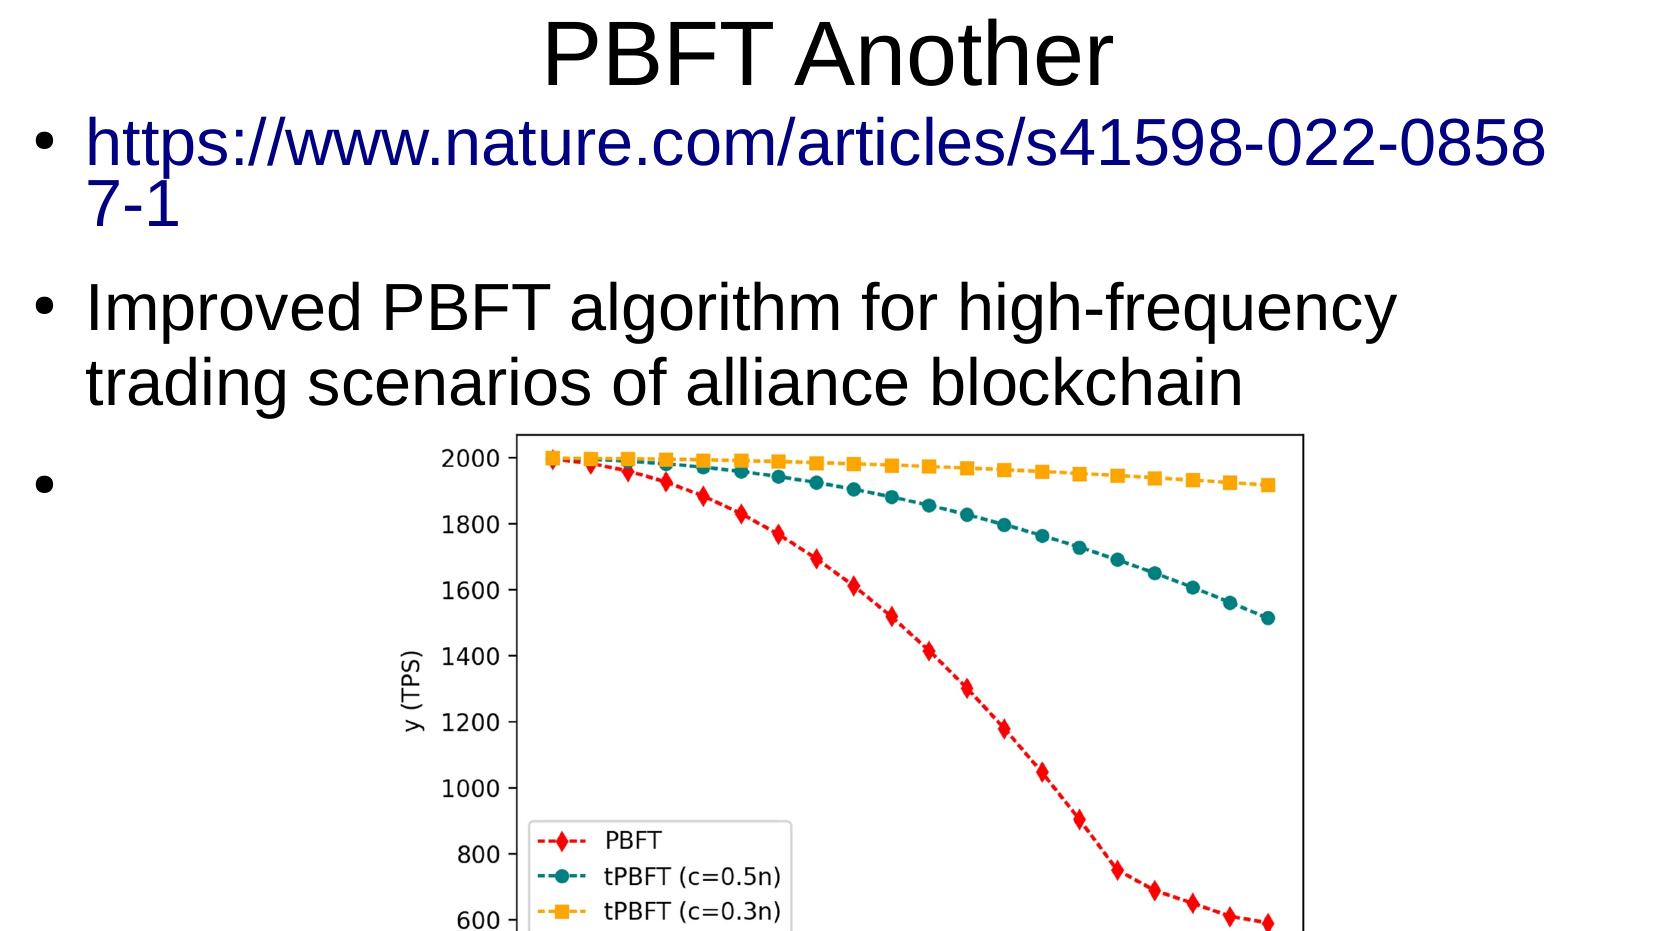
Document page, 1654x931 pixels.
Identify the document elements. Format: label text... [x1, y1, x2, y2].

picture [398, 431, 1306, 931]
list https://www.nature.com/articles/s41598-022-08587-1 Improved PBFT algorithm for high-frequency trading scenarios of alliance blockchain [15, 105, 1571, 758]
title PBFT Another [510, 2, 1148, 105]
